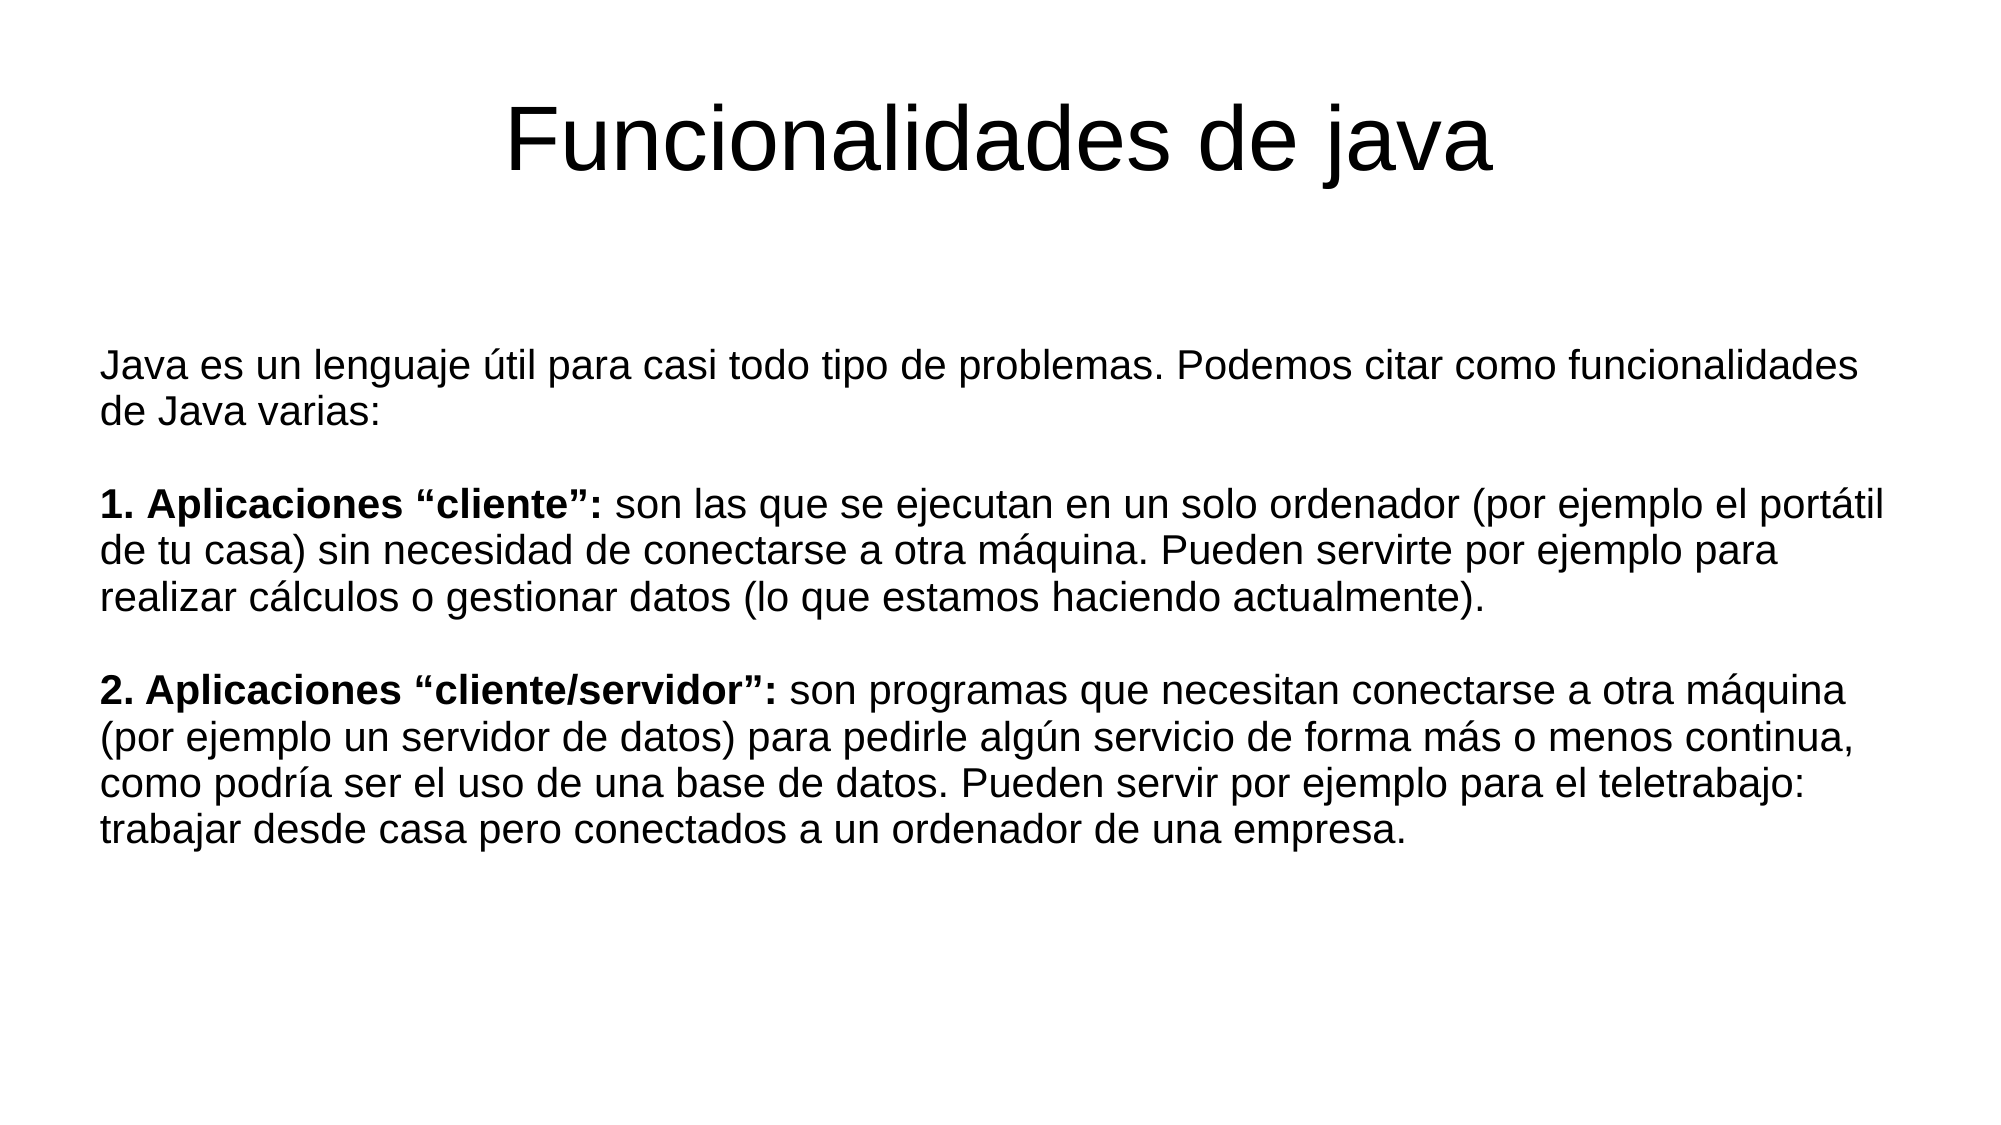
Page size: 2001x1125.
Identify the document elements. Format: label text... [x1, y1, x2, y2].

subtitle Java es un lenguaje útil para casi todo tipo de problemas. Podemos citar como funcionalidades de Java varias: 1. Aplicaciones “cliente”: son las que se ejecutan en un solo ordenador (por ejemplo el portátil de tu casa) sin necesidad de conectarse a otra máquina. Pueden servirte por ejemplo para realizar cálculos o gestionar datos (lo que estamos haciendo actualmente). 2. Aplicaciones “cliente/servidor”: son programas que necesitan conectarse a otra máquina (por ejemplo un servidor de datos) para pedirle algún servicio de forma más o menos continua, como podría ser el uso de una base de datos. Pueden servir por ejemplo para el teletrabajo: trabajar desde casa pero conectados a un ordenador de una empresa. [99, 263, 1900, 1006]
title Funcionalidades de java [99, 44, 1900, 233]
